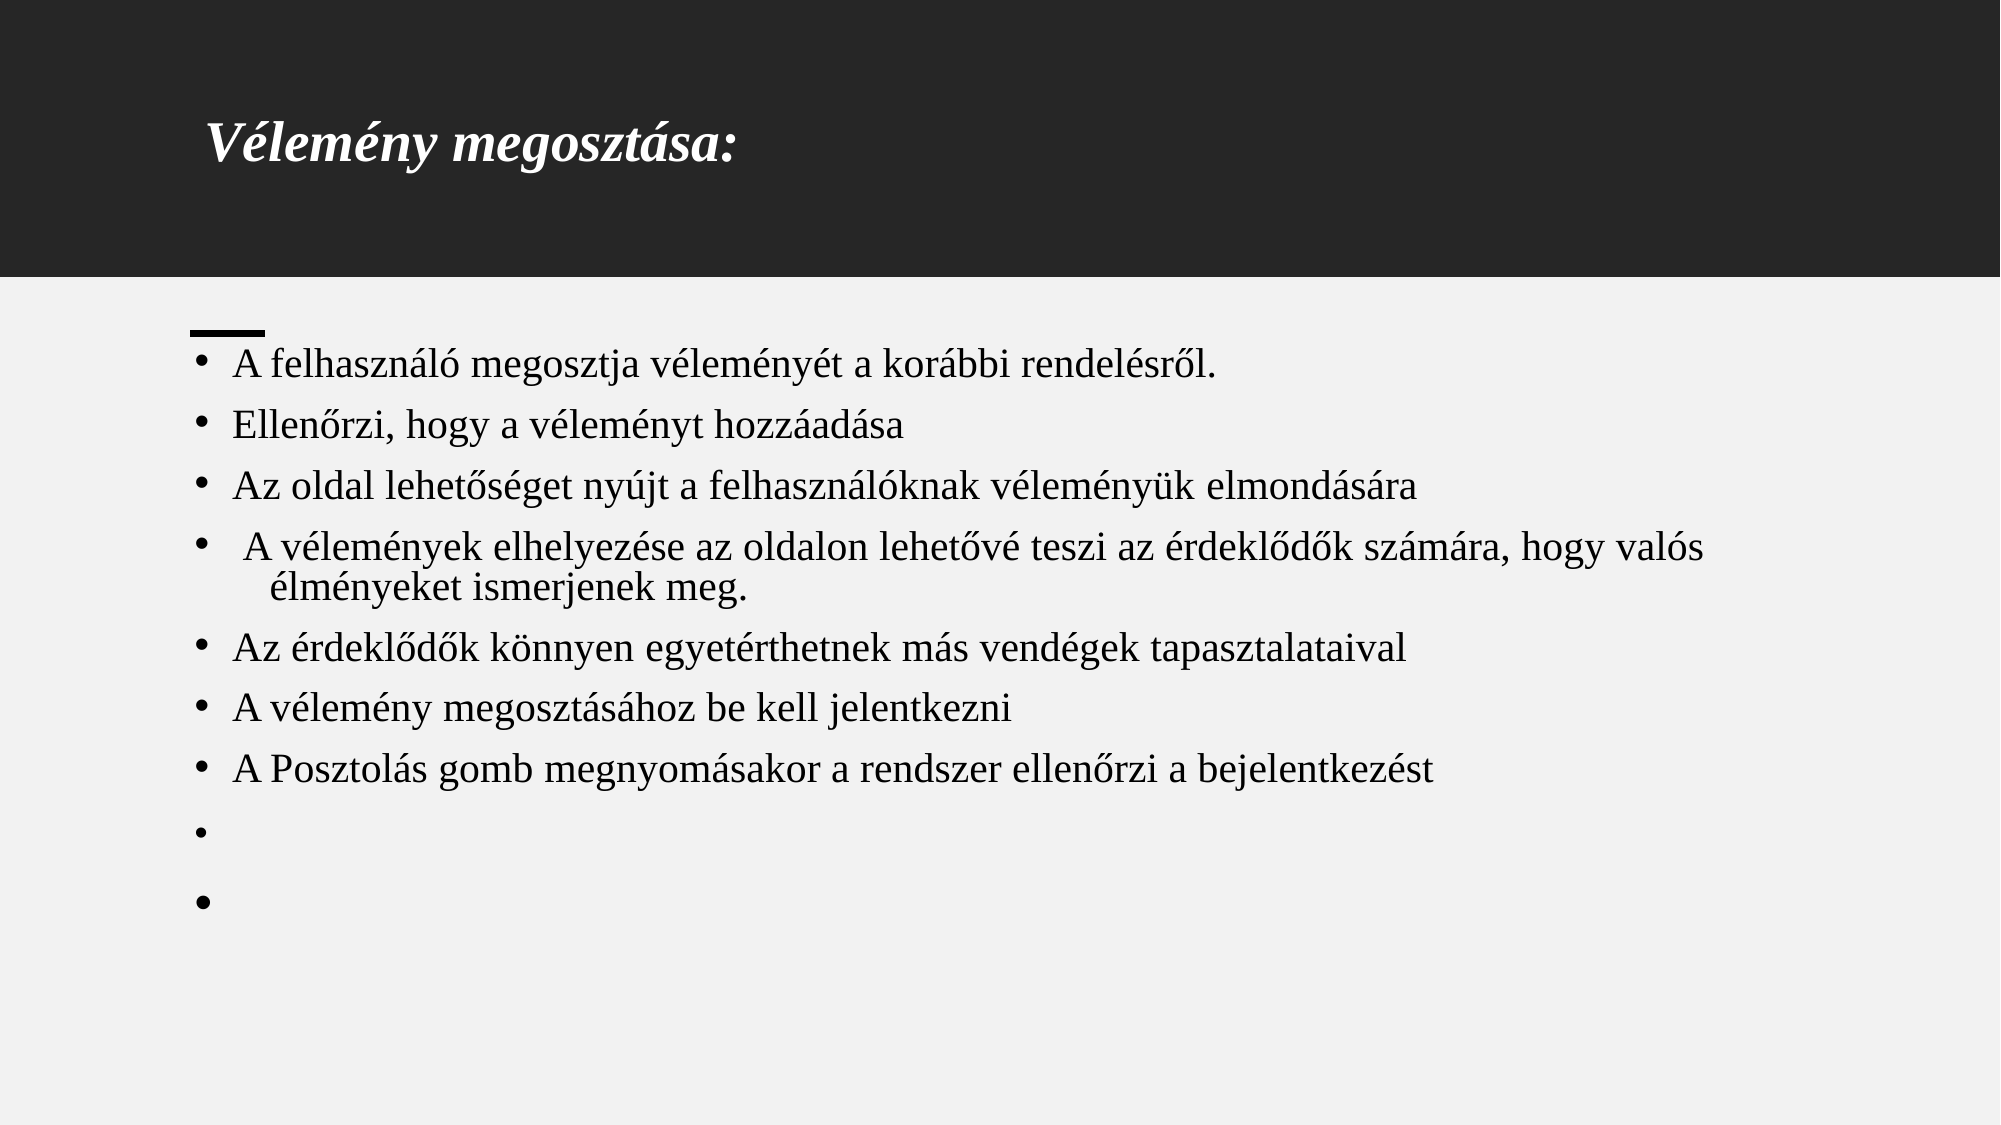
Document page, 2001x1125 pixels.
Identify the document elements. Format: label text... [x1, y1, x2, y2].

list A felhasználó megosztja véleményét a korábbi rendelésről. Ellenőrzi, hogy a véleményt hozzáadása Az oldal lehetőséget nyújt a felhasználóknak véleményük elmondására A vélemények elhelyezése az oldalon lehetővé teszi az érdeklődők számára, hogy valós élményeket ismerjenek meg. Az érdeklődők könnyen egyetérthetnek más vendégek tapasztalataival A vélemény megosztásához be kell jelentkezni A Posztolás gomb megnyomásakor a rendszer ellenőrzi a bejelentkezést [179, 337, 1801, 1091]
title Vélemény megosztása: [189, 104, 1812, 253]
text_box [0, 0, 2000, 1125]
